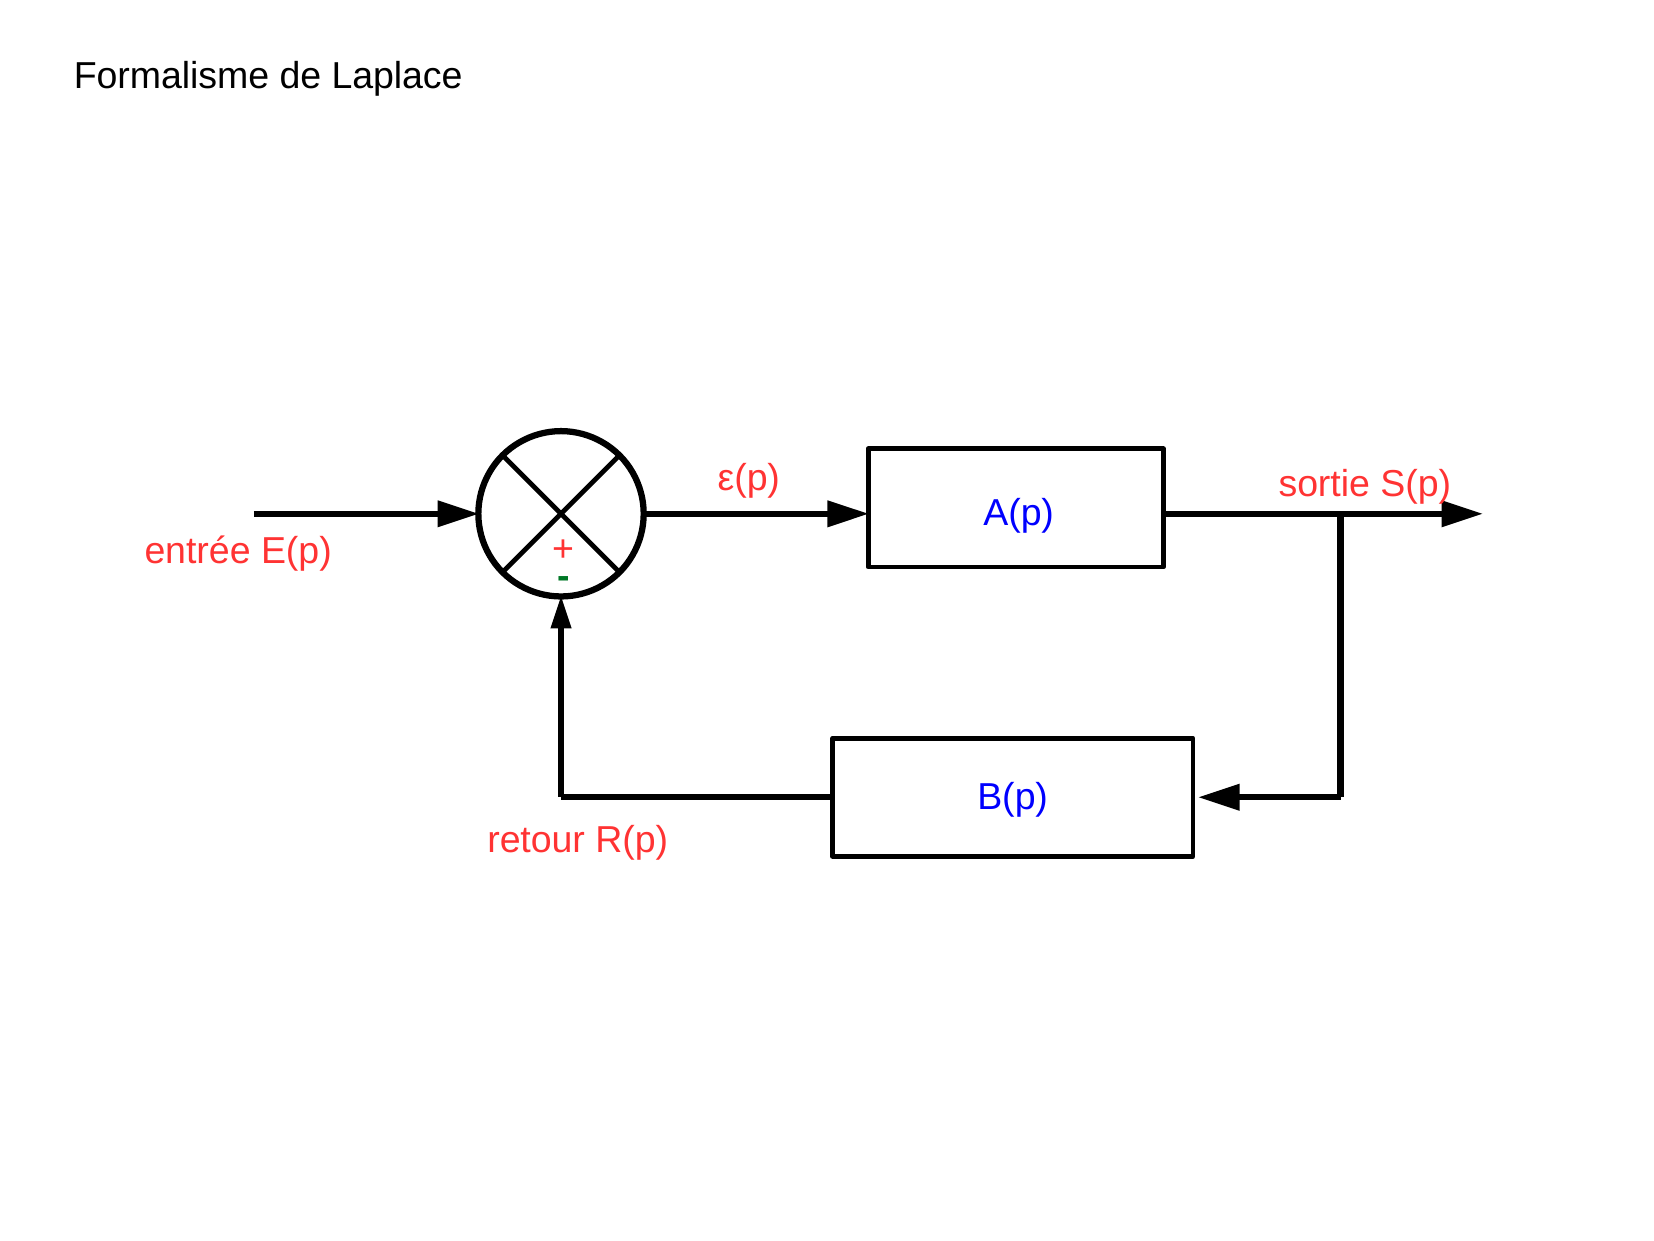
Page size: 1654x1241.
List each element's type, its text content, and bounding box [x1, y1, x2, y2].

text_box [566, 457, 644, 570]
text_box [478, 458, 556, 570]
text_box sortie S(p) [1263, 454, 1512, 512]
text_box Formalisme de Laplace [59, 47, 756, 105]
text_box - [542, 547, 614, 606]
text_box + [537, 519, 609, 577]
text_box [505, 543, 542, 595]
text_box entrée E(p) [129, 521, 378, 579]
text_box [868, 448, 1164, 567]
text_box B(p) [962, 767, 1081, 825]
text_box [832, 738, 1193, 857]
text_box ε(p) [702, 448, 804, 514]
text_box [505, 431, 618, 509]
text_box retour R(p) [472, 811, 697, 869]
text_box A(p) [968, 484, 1081, 542]
